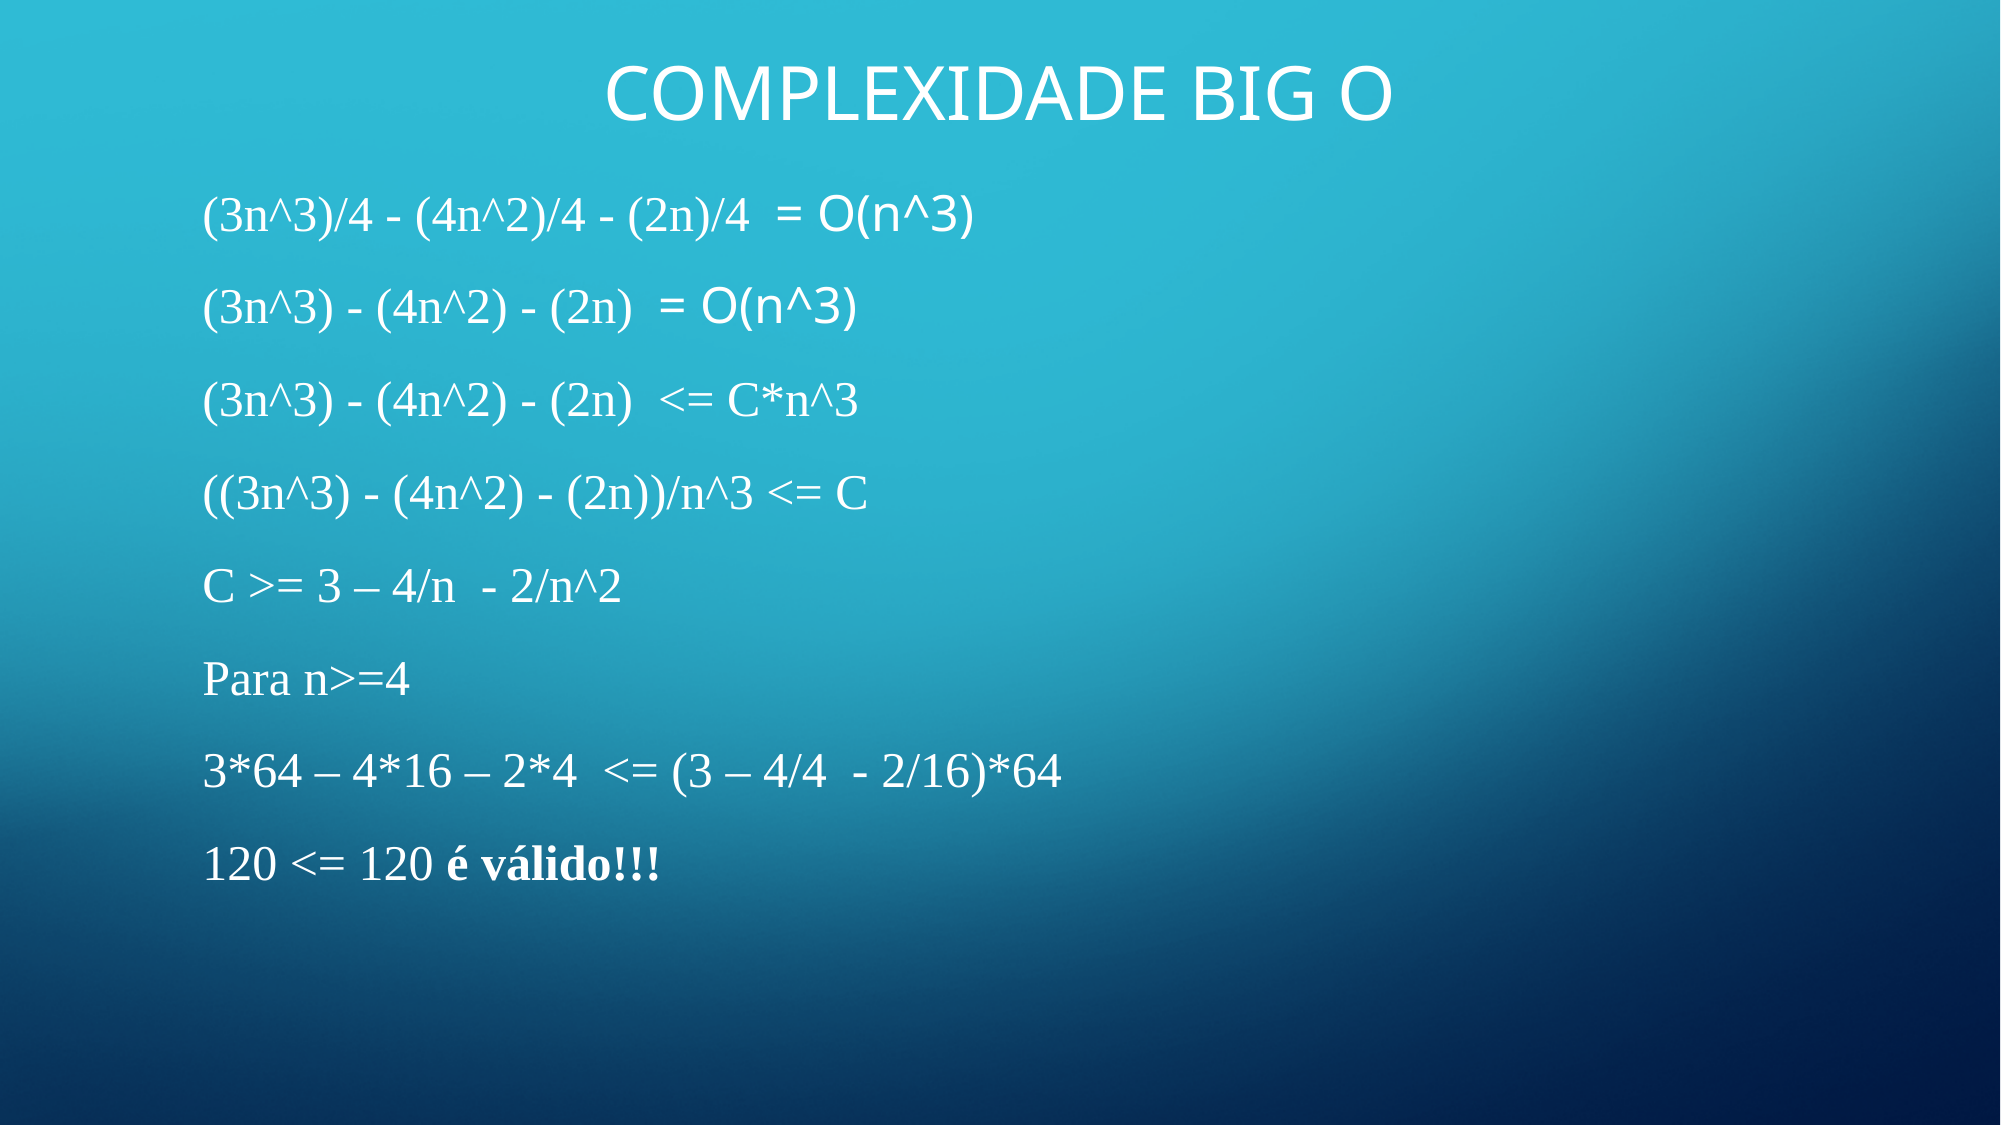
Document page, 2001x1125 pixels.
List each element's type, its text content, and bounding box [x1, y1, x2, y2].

list (3n^3)/4 - (4n^2)/4 - (2n)/4 = O(n^3) (3n^3) - (4n^2) - (2n) = O(n^3) (3n^3) - (4n^2) - (2n) <= C*n^3 ((3n^3) - (4n^2) - (2n))/n^3 <= C C >= 3 – 4/n - 2/n^2 Para n>=4 3*64 – 4*16 – 2*4 <= (3 – 4/4 - 2/16)*64 120 <= 120 é válido!!! [187, 161, 1813, 951]
title complexidade big o [187, 16, 1813, 161]
